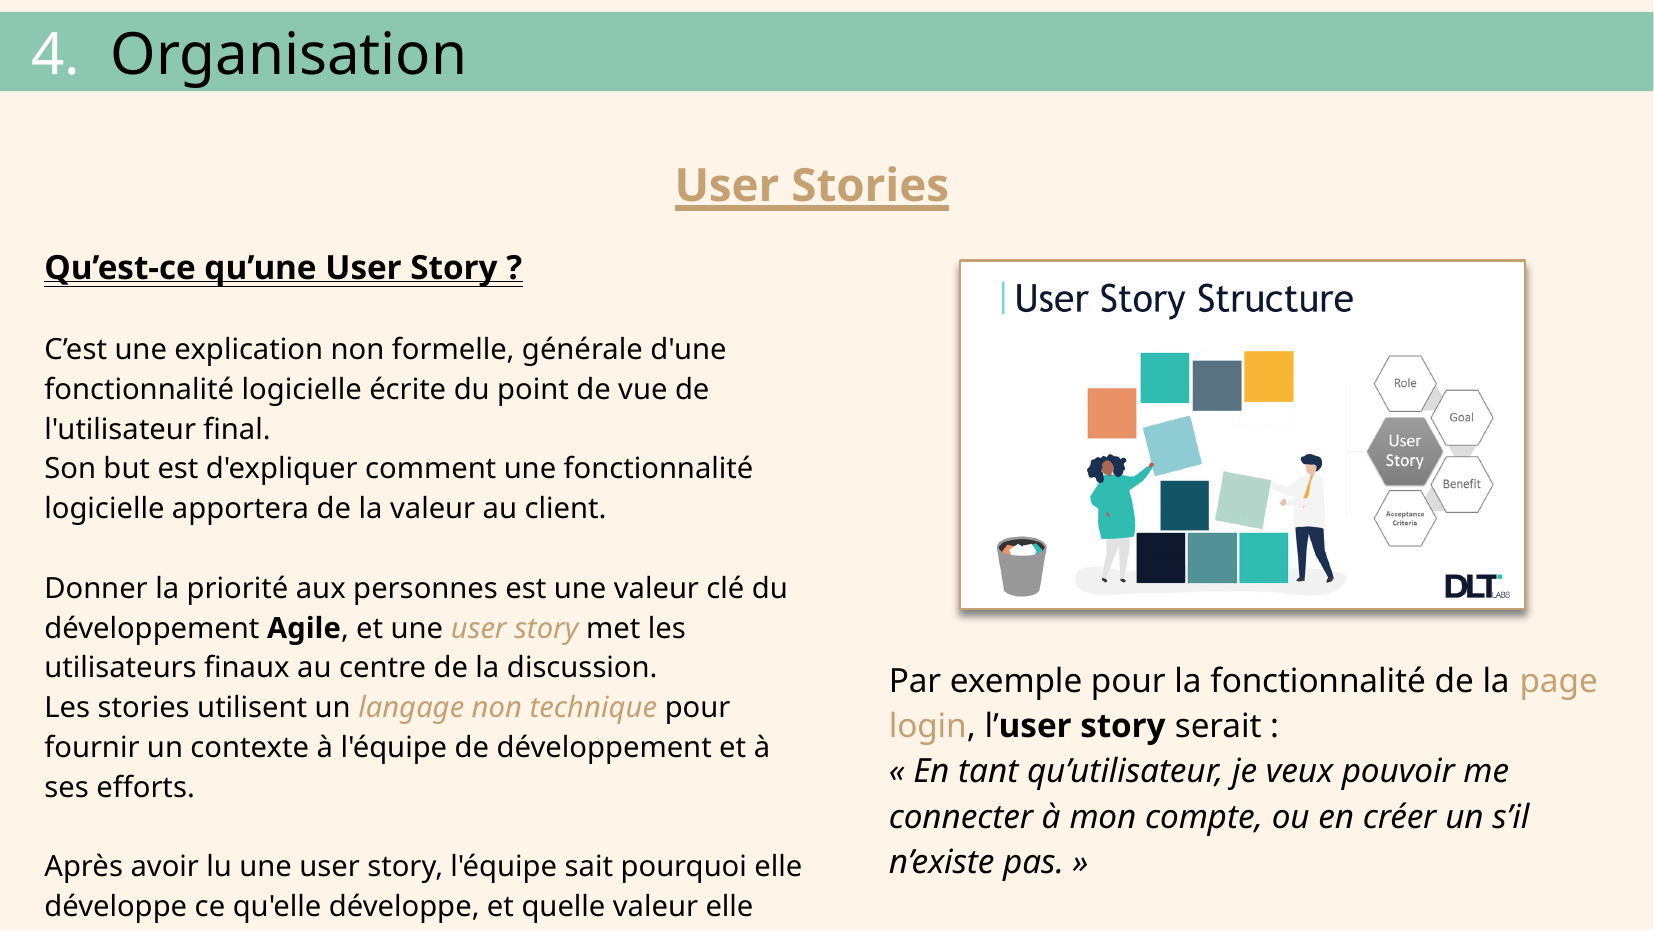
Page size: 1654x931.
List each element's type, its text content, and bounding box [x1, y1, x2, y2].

picture [961, 261, 1524, 609]
text_box Par exemple pour la fonctionnalité de la page login, l’user story serait : « En tant qu’utilisateur, je veux pouvoir me connecter à mon compte, ou en créer un s’il n’existe pas. » [874, 649, 1641, 886]
title 4. Organisation [0, 14, 1654, 89]
text_box User Stories [649, 144, 975, 207]
text_box Qu’est-ce qu’une User Story ? C’est une explication non formelle, générale d'une fonctionnalité logicielle écrite du point de vue de l'utilisateur final. Son but est d'expliquer comment une fonctionnalité logicielle apportera de la valeur au client. Donner la priorité aux personnes est une valeur clé du développement Agile, et une user story met les utilisateurs finaux au centre de la discussion. Les stories utilisent un langage non technique pour fournir un contexte à l'équipe de développement et à ses efforts. Après avoir lu une user story, l'équipe sait pourquoi elle développe ce qu'elle développe, et quelle valeur elle crée. [29, 236, 827, 886]
